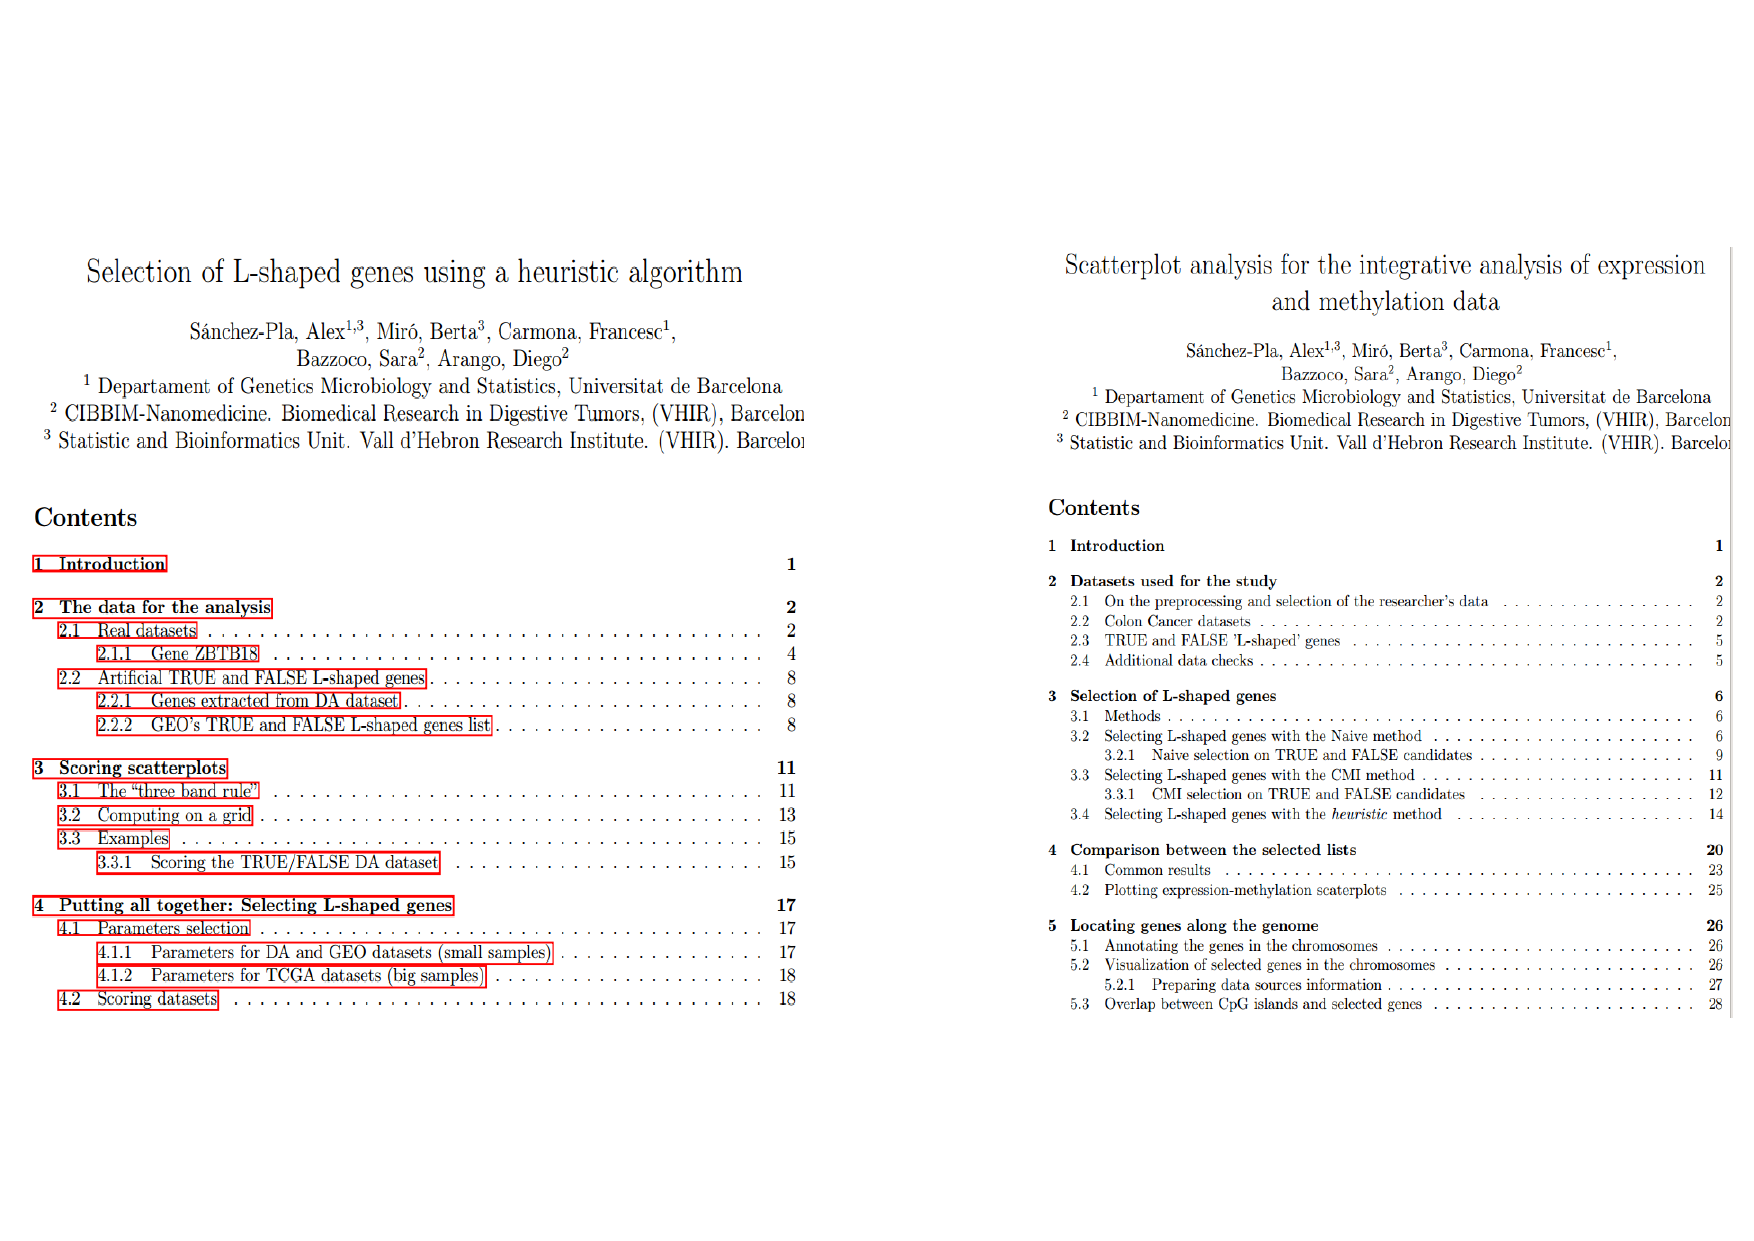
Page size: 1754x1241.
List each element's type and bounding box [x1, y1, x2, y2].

picture [18, 247, 804, 1026]
picture [1015, 247, 1733, 1018]
